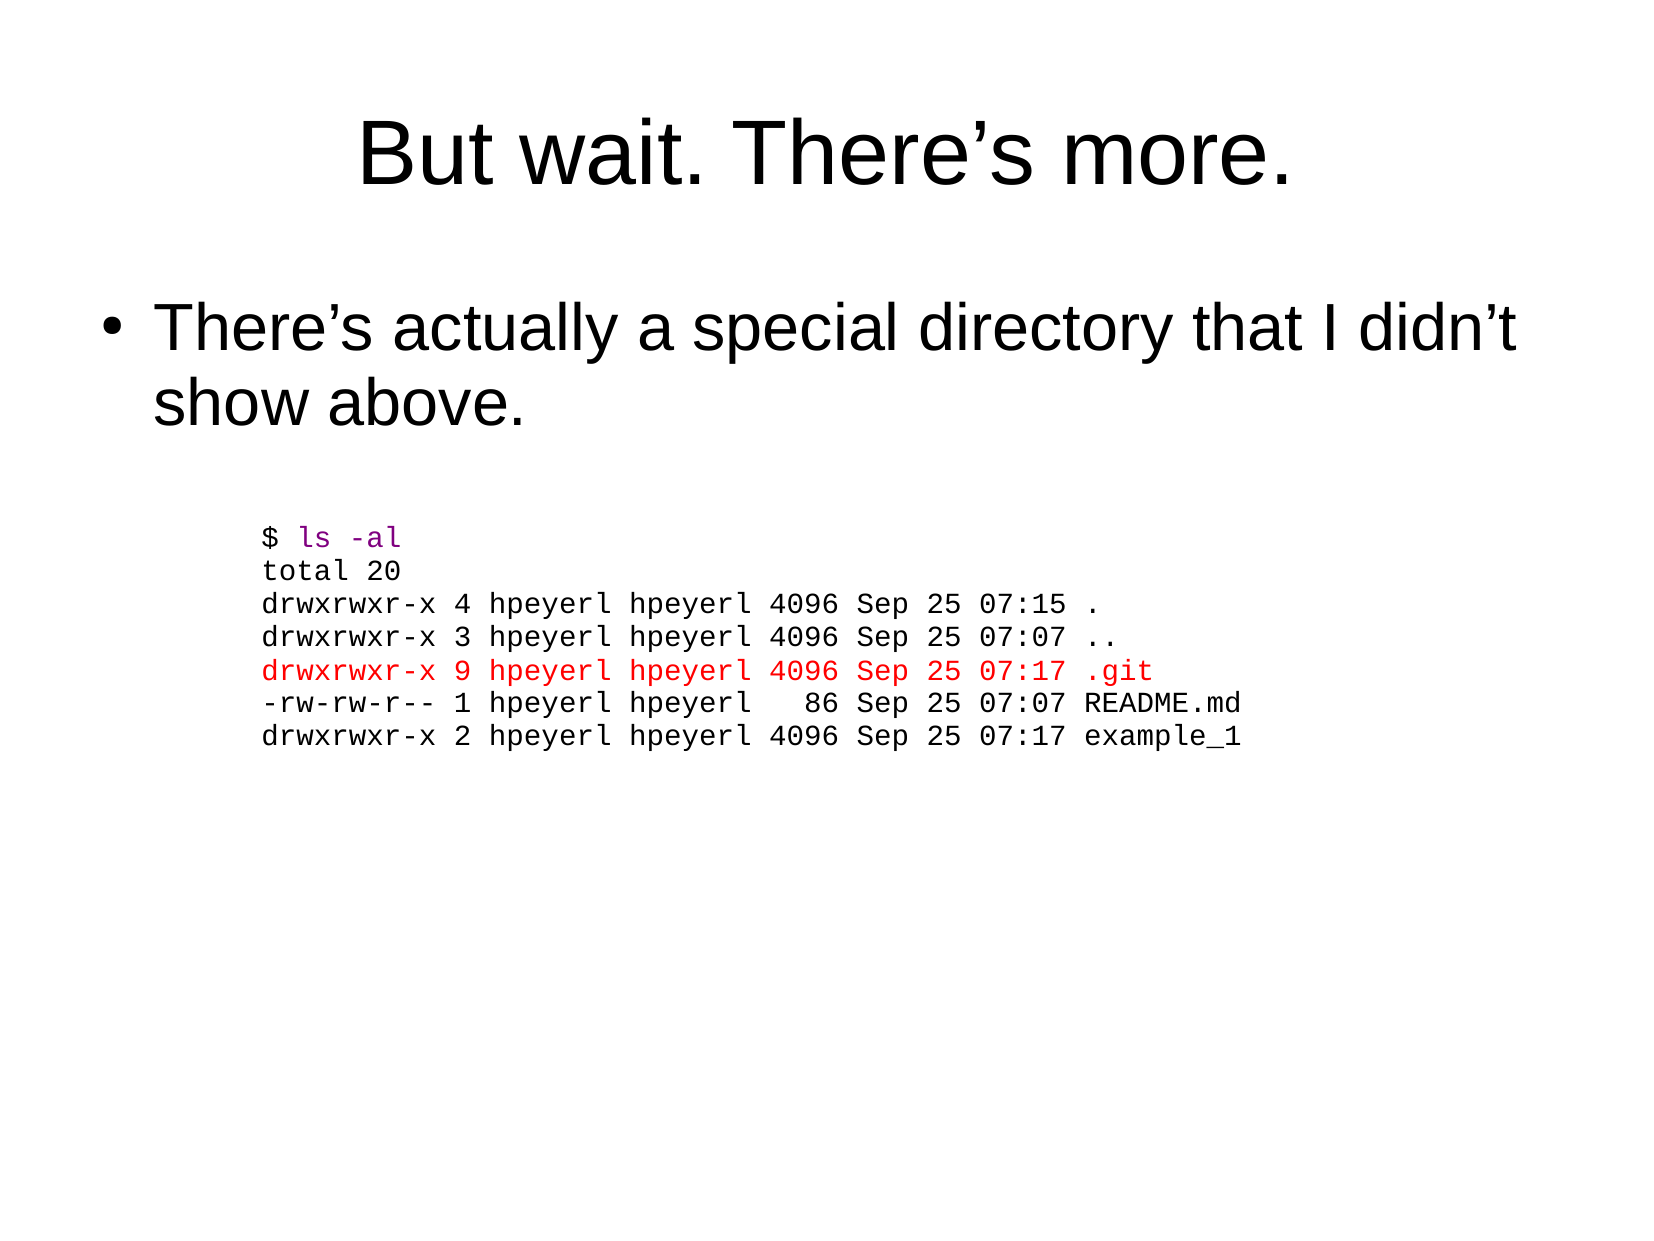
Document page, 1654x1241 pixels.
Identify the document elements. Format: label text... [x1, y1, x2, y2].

text_box $ ls -al total 20 drwxrwxr-x 4 hpeyerl hpeyerl 4096 Sep 25 07:15 . drwxrwxr-x 3 hpeyerl hpeyerl 4096 Sep 25 07:07 .. drwxrwxr-x 9 hpeyerl hpeyerl 4096 Sep 25 07:17 .git -rw-rw-r-- 1 hpeyerl hpeyerl 86 Sep 25 07:07 README.md drwxrwxr-x 2 hpeyerl hpeyerl 4096 Sep 25 07:17 example_1 [246, 516, 1276, 826]
title But wait. There’s more. [82, 49, 1571, 257]
list There’s actually a special directory that I didn’t show above. [82, 290, 1571, 1010]
